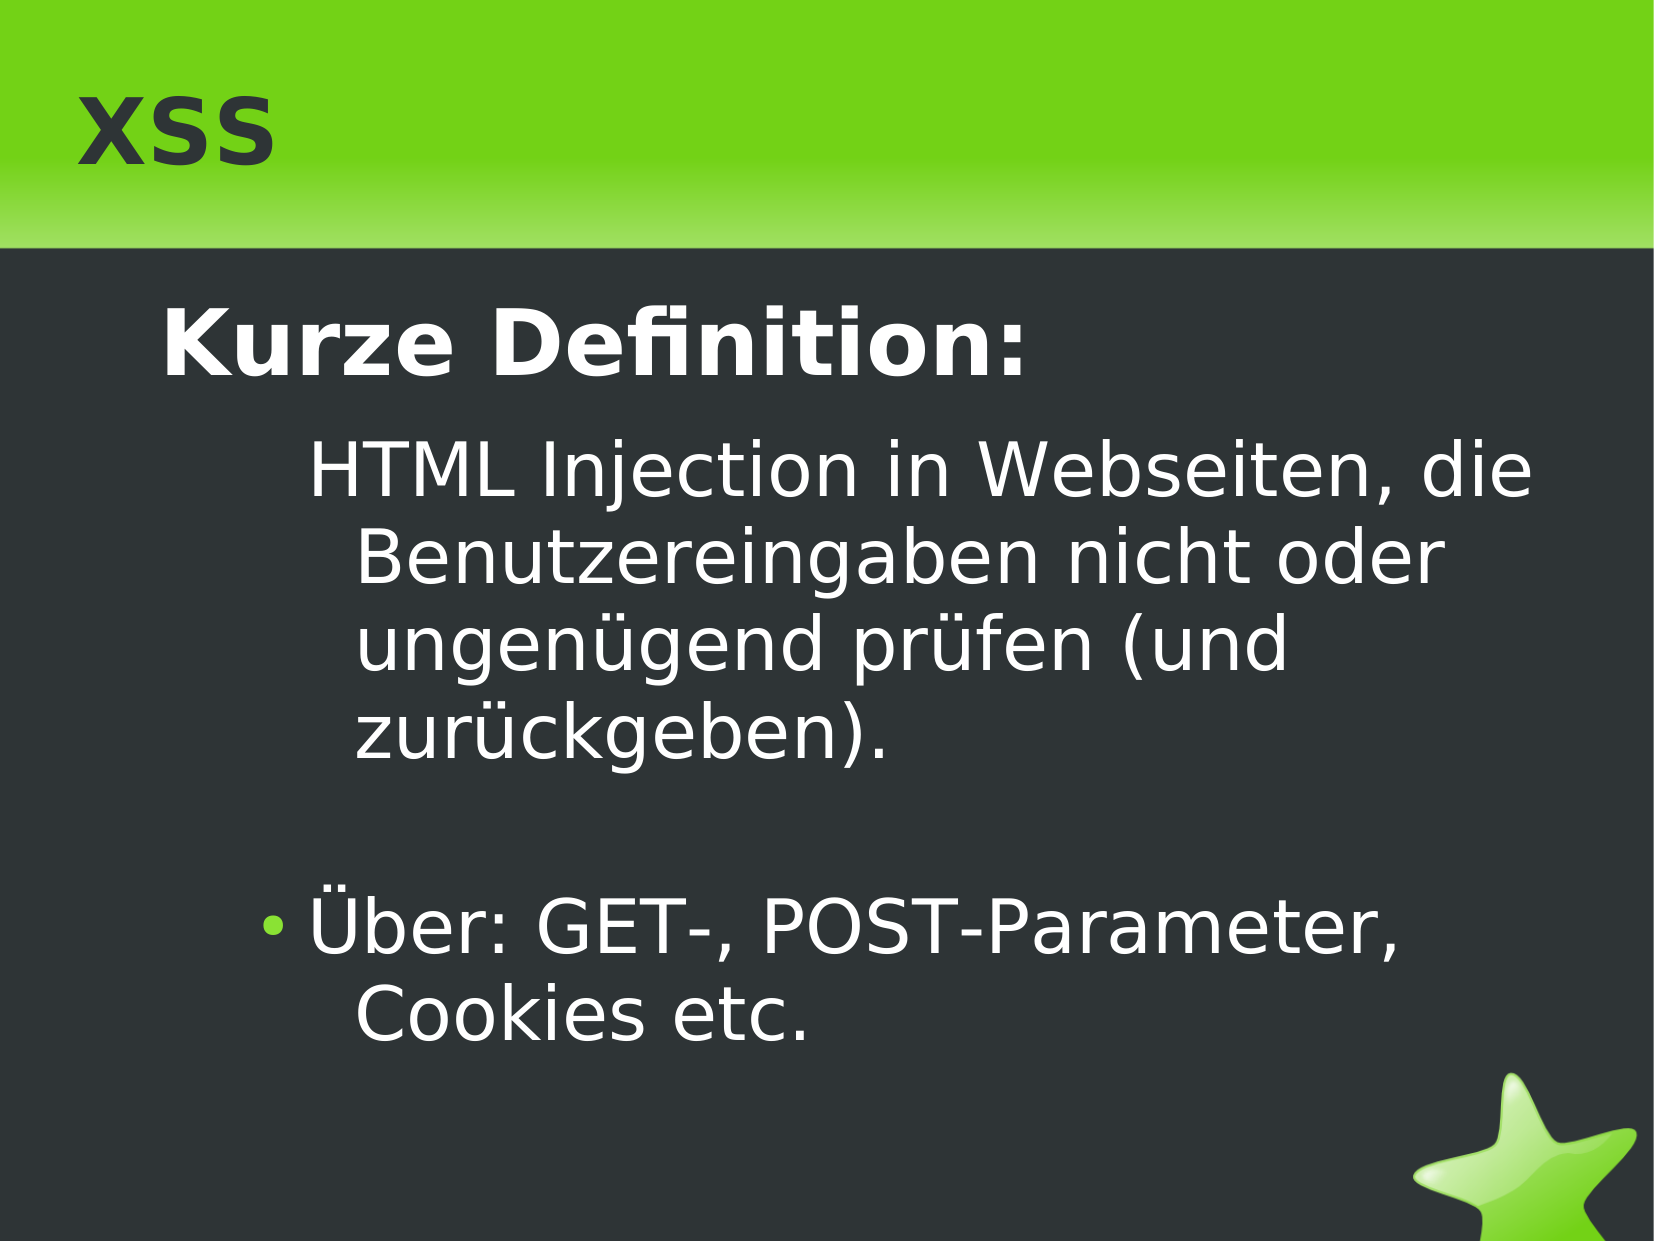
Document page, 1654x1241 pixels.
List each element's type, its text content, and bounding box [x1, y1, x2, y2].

list Kurze Definition: HTML Injection in Webseiten, die Benutzereingaben nicht oder ungenügend prüfen (und zurückgeben). Über: GET-, POST-Parameter, Cookies etc. [70, 290, 1559, 1182]
title XSS [76, 29, 1565, 237]
picture [0, 0, 1654, 1241]
